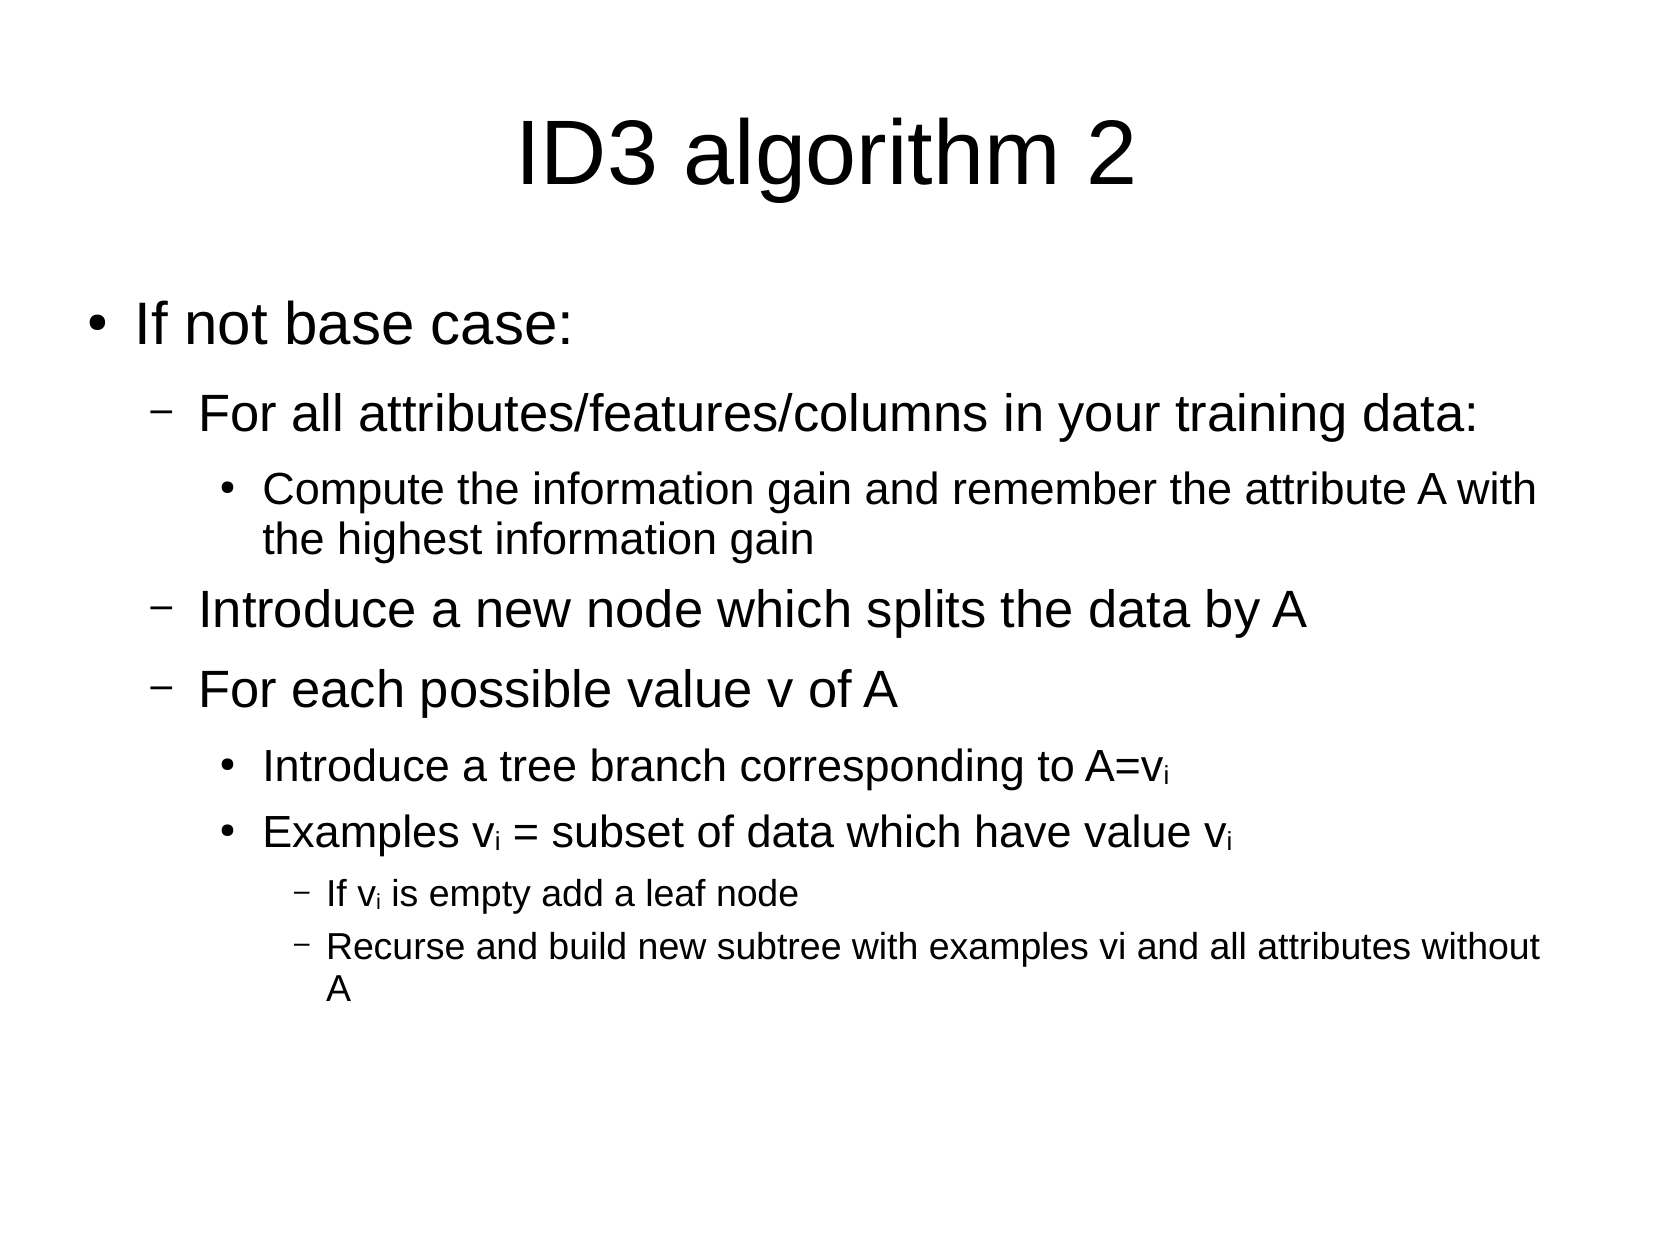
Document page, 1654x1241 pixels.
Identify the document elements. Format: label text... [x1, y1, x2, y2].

title ID3 algorithm 2 [82, 49, 1571, 257]
list If not base case: For all attributes/features/columns in your training data: Compute the information gain and remember the attribute A with the highest information gain Introduce a new node which splits the data by A For each possible value v of A Introduce a tree branch corresponding to A=vi Examples vi = subset of data which have value vi If vi is empty add a leaf node Recurse and build new subtree with examples vi and all attributes without A [70, 290, 1559, 1010]
